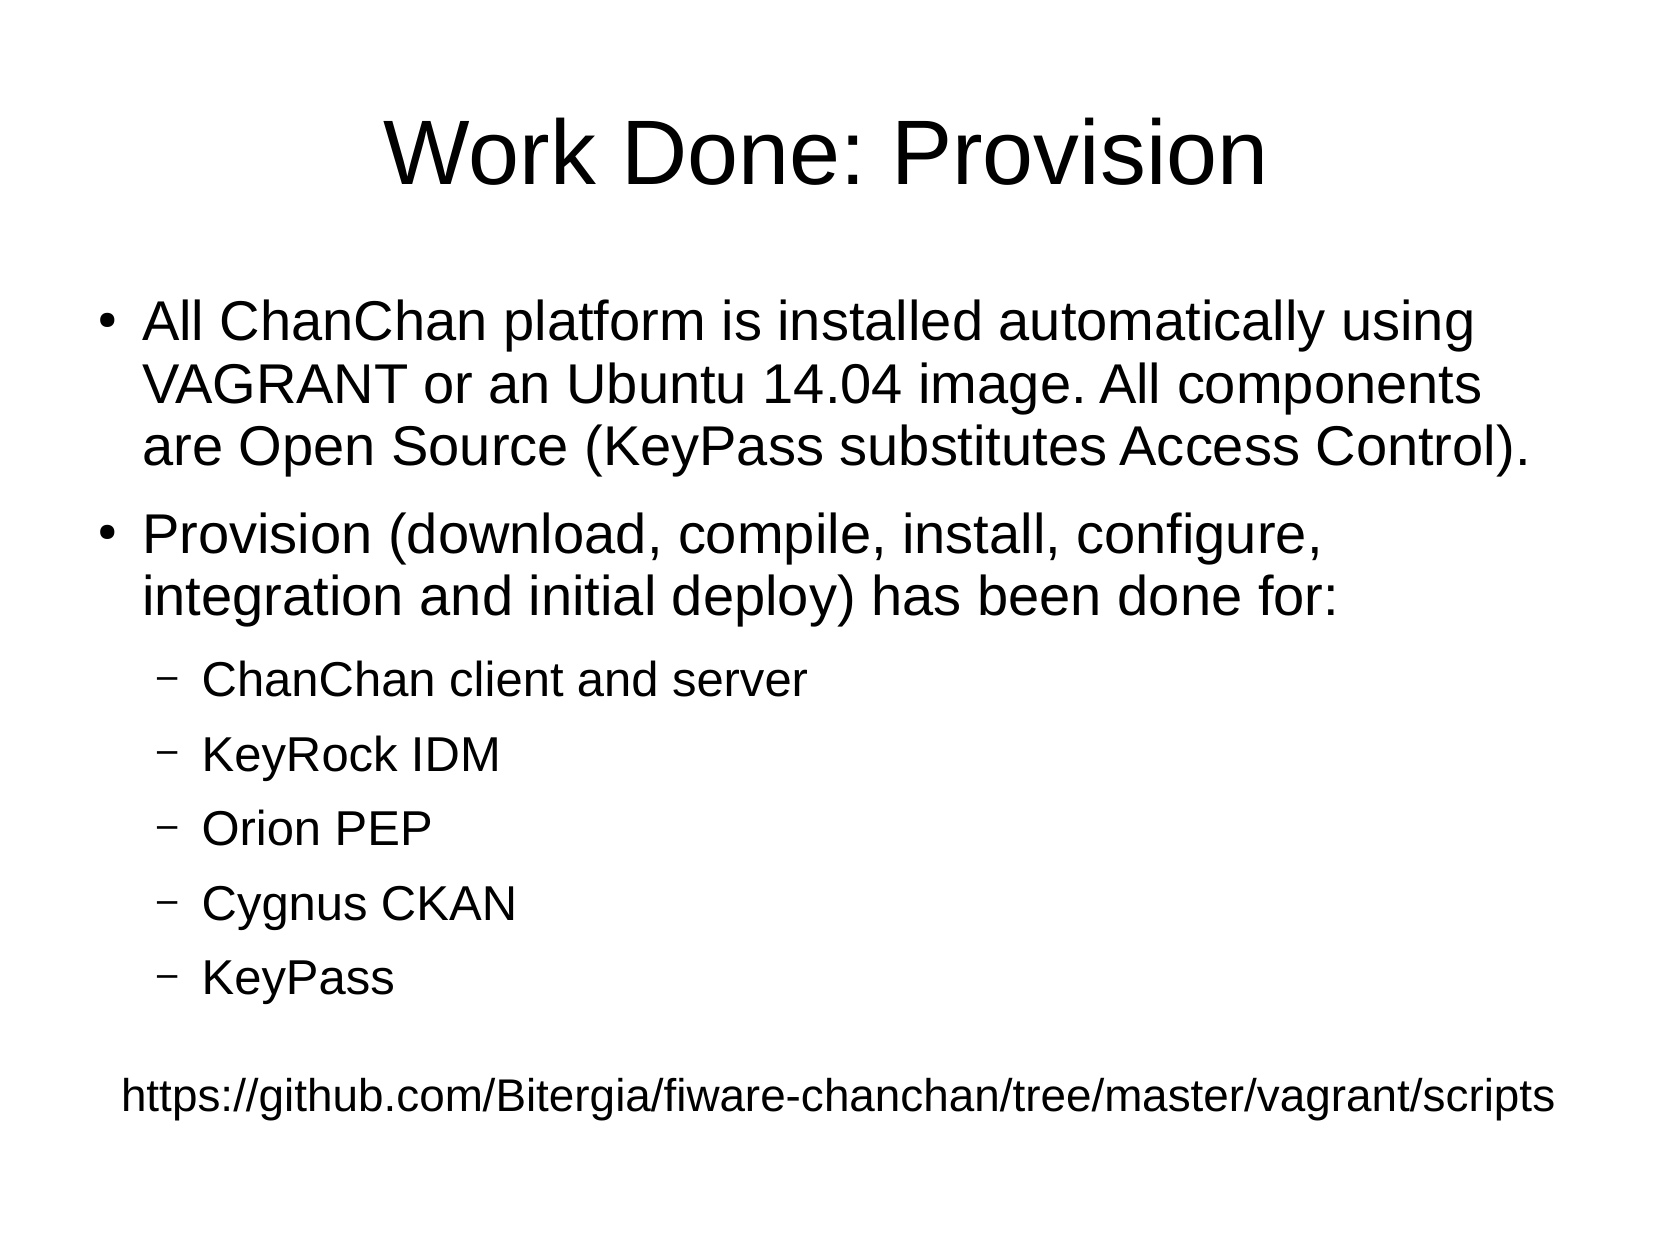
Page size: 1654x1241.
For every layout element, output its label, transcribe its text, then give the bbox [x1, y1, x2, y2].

list All ChanChan platform is installed automatically using VAGRANT or an Ubuntu 14.04 image. All components are Open Source (KeyPass substitutes Access Control). Provision (download, compile, install, configure, integration and initial deploy) has been done for: ChanChan client and server KeyRock IDM Orion PEP Cygnus CKAN KeyPass [82, 290, 1571, 1010]
title Work Done: Provision [82, 49, 1571, 257]
text_box https://github.com/Bitergia/fiware-chanchan/tree/master/vagrant/scripts [59, 1062, 1619, 1130]
